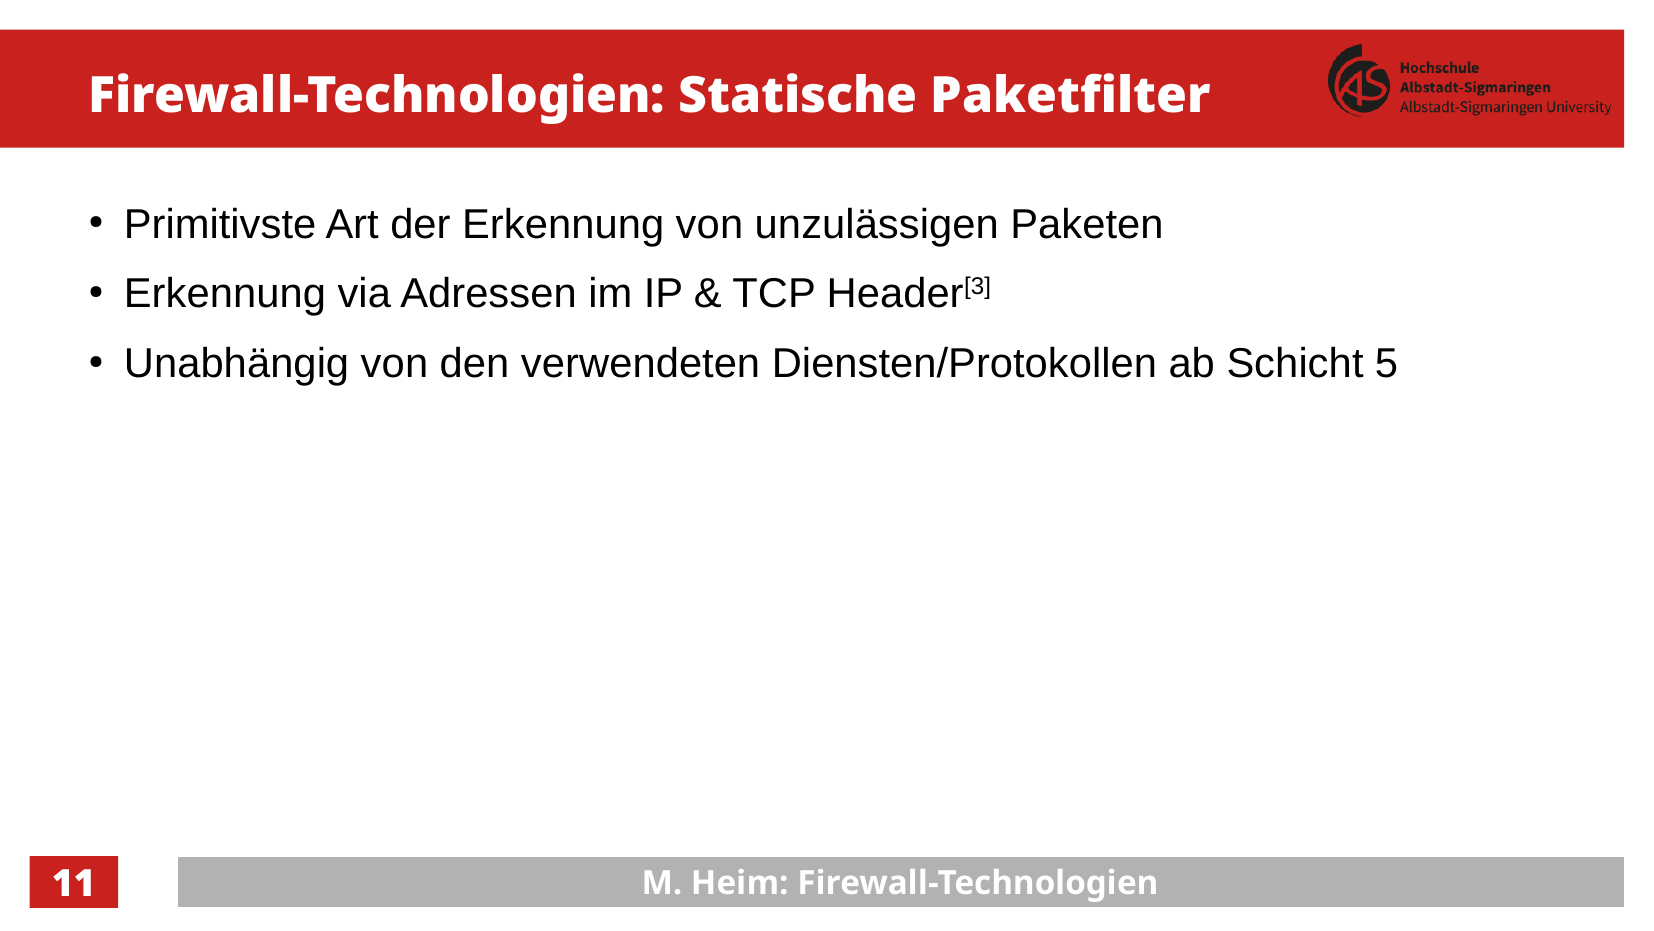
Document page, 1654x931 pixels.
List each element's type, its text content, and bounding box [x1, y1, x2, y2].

picture [1328, 0, 1611, 162]
title Firewall-Technologien: Statische Paketfilter [88, 53, 1359, 128]
list Primitivste Art der Erkennung von unzulässigen Paketen Erkennung via Adressen im IP & TCP Header[3] Unabhängig von den verwendeten Diensten/Protokollen ab Schicht 5 [88, 177, 1565, 798]
